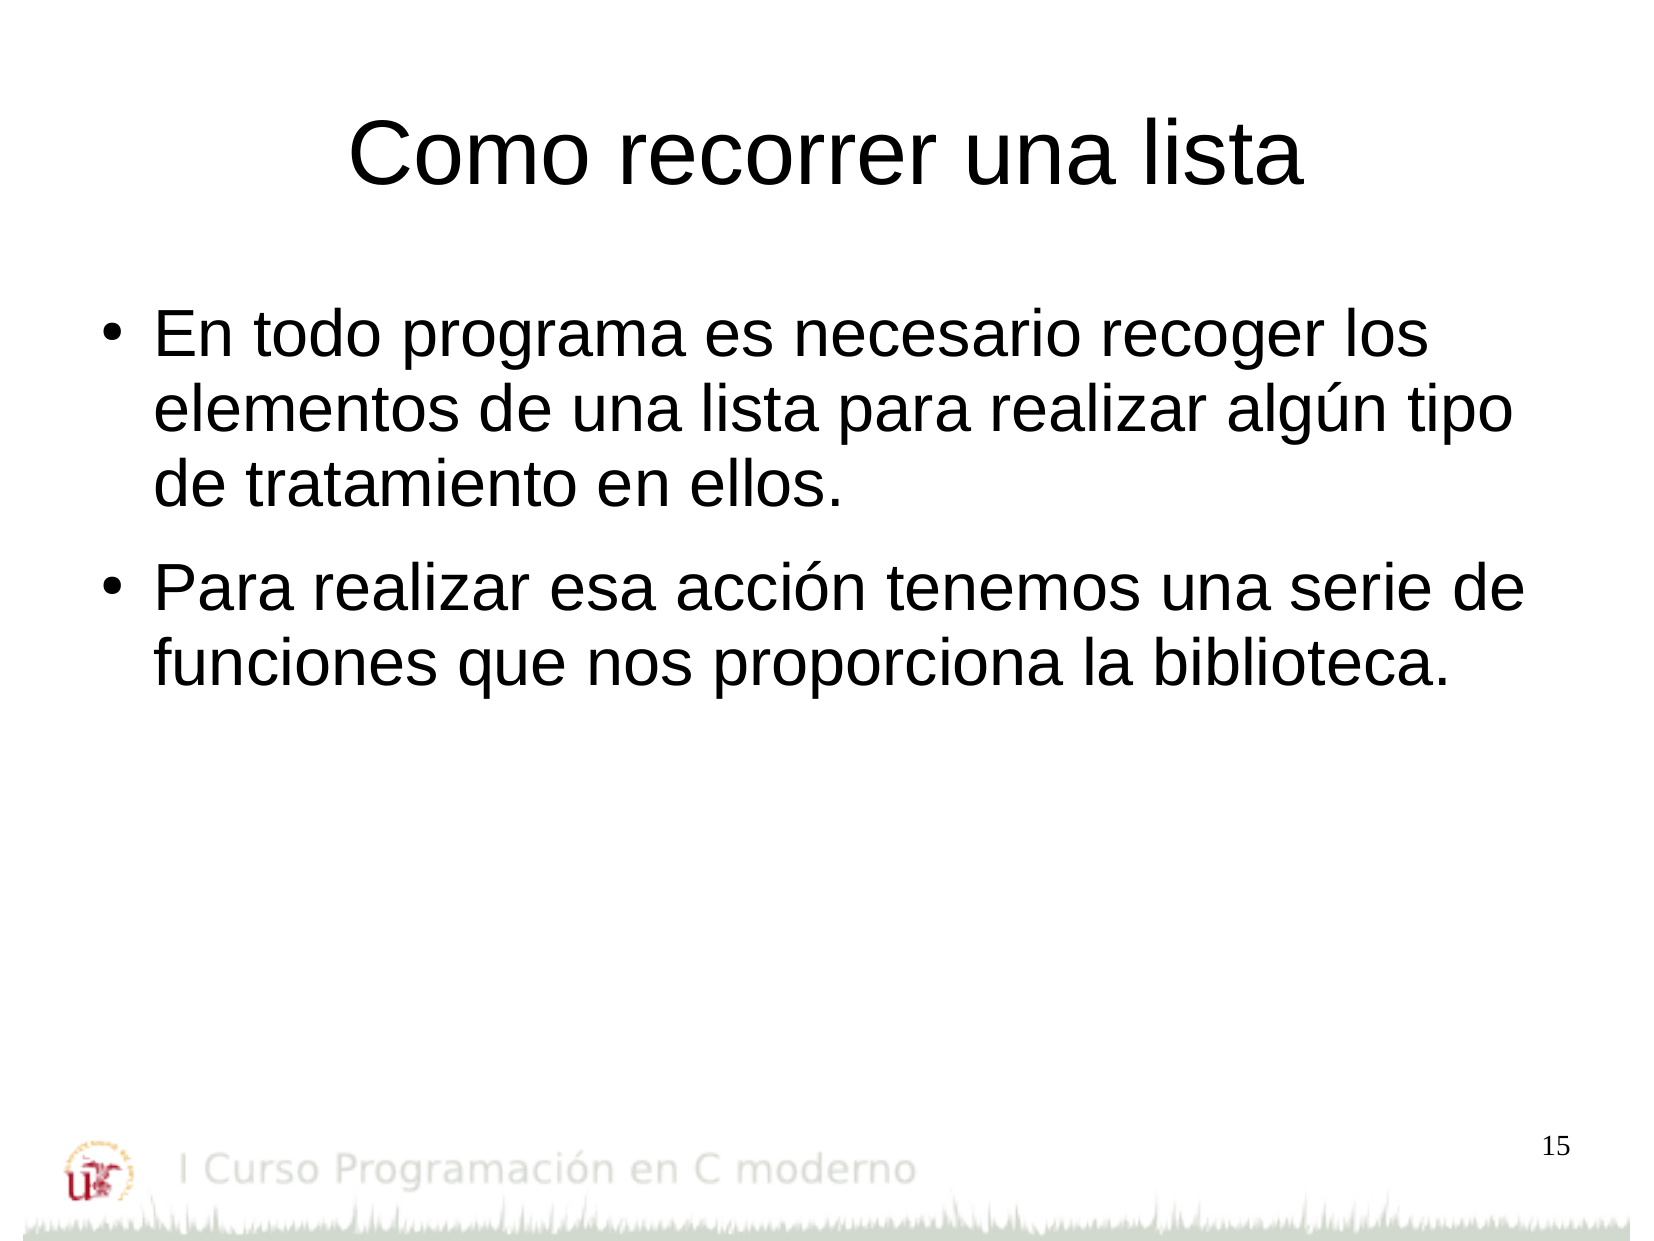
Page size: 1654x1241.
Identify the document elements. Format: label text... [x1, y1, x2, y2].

title Como recorrer una lista [82, 49, 1571, 257]
list En todo programa es necesario recoger los elementos de una lista para realizar algún tipo de tratamiento en ellos. Para realizar esa acción tenemos una serie de funciones que nos proporciona la biblioteca. [82, 296, 1538, 1016]
picture [23, 1136, 1630, 1241]
